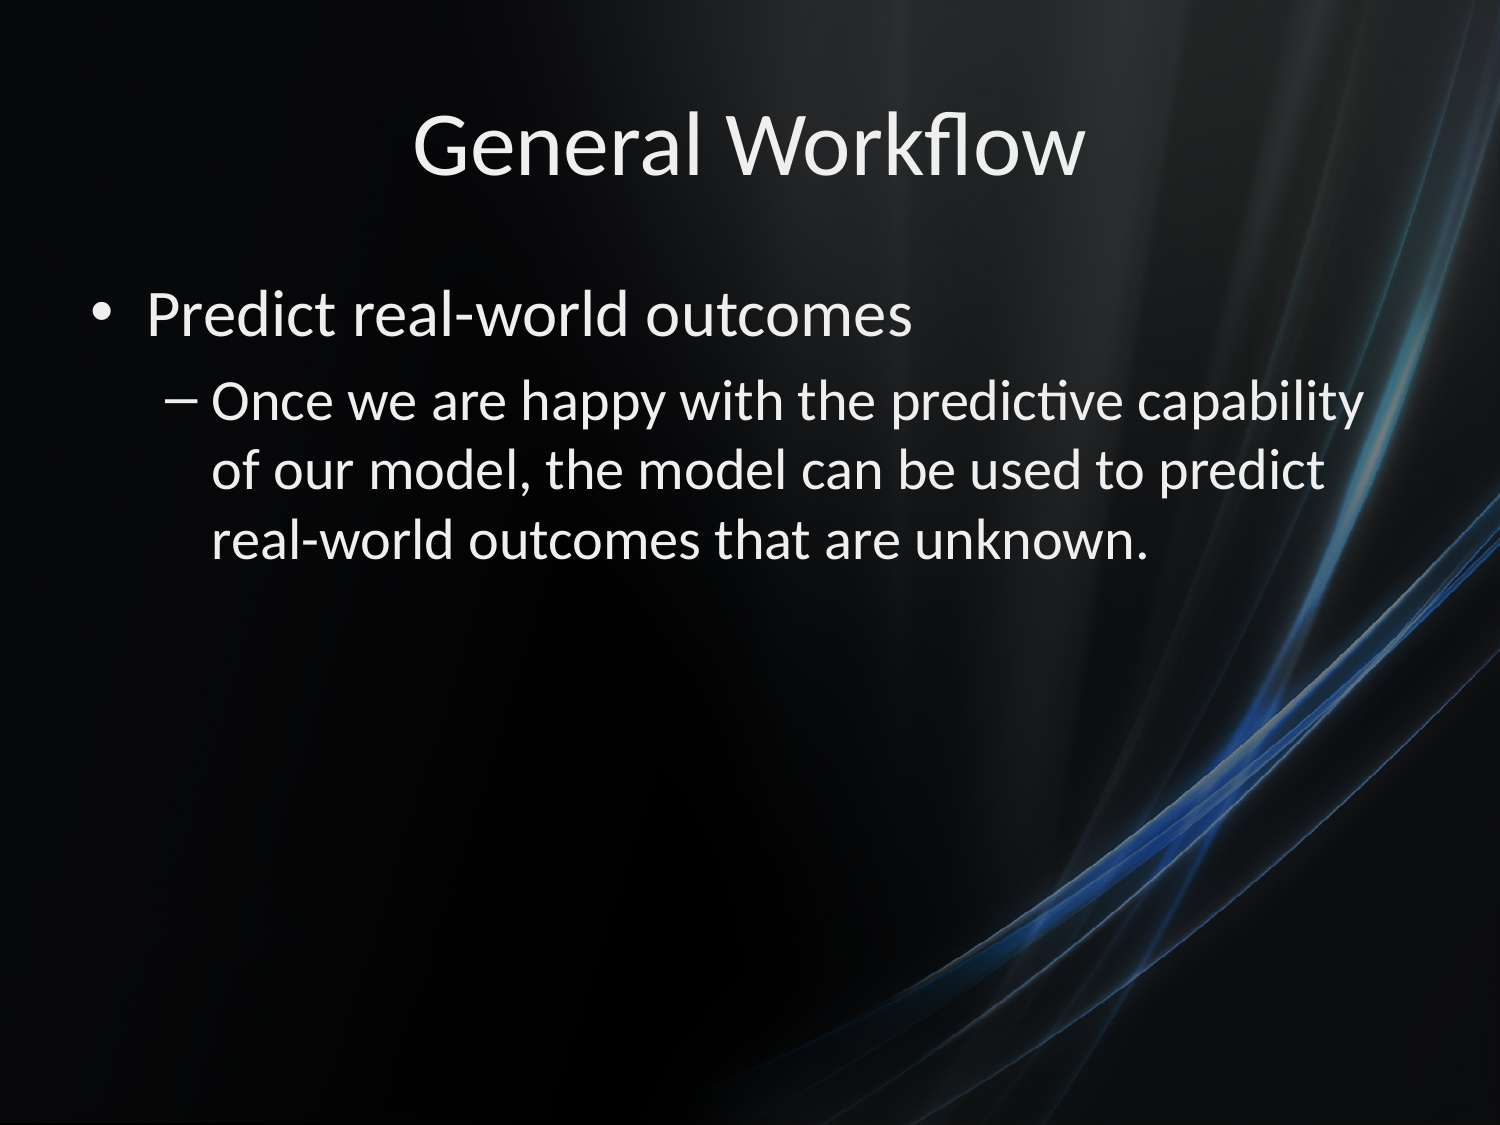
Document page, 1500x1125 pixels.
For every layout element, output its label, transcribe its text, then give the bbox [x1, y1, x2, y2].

picture [0, 0, 1500, 1125]
list Predict real-world outcomes Once we are happy with the predictive capability of our model, the model can be used to predict real-world outcomes that are unknown. [75, 262, 1425, 1005]
title General Workflow [75, 45, 1425, 233]
